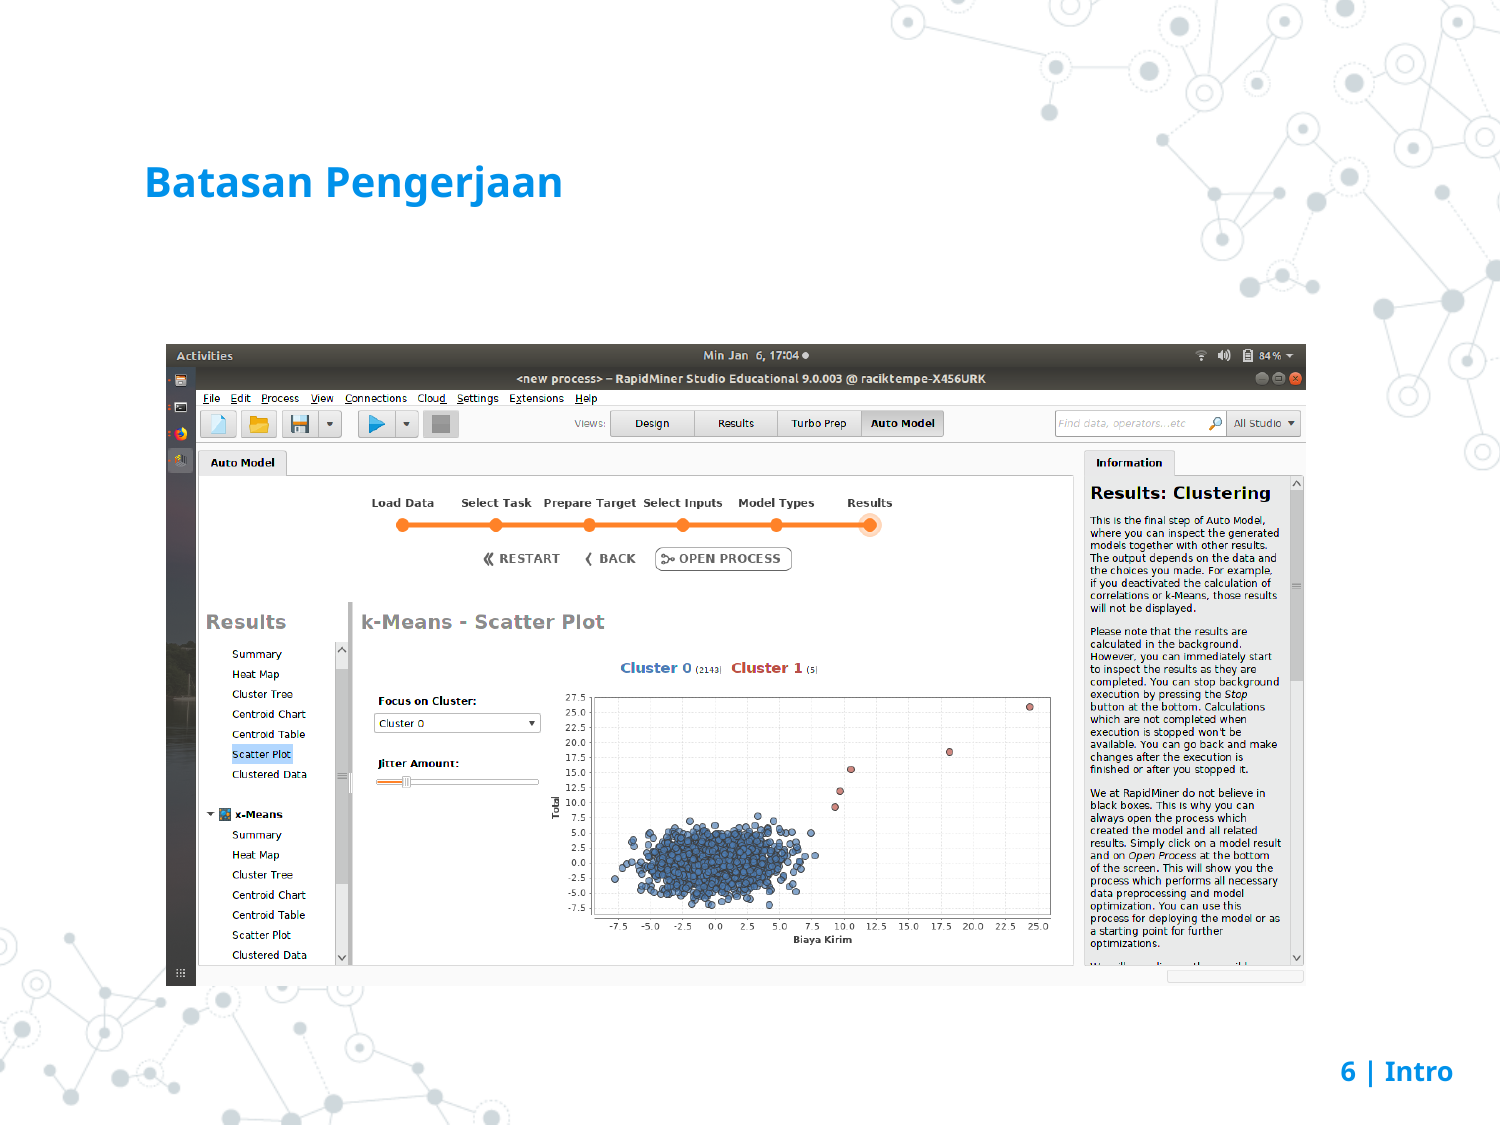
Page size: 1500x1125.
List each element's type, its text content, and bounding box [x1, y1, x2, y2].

title Batasan Pengerjaan [128, 149, 1372, 222]
slide_number <number> | Intro [1245, 1038, 1469, 1125]
picture [0, 0, 1500, 1125]
